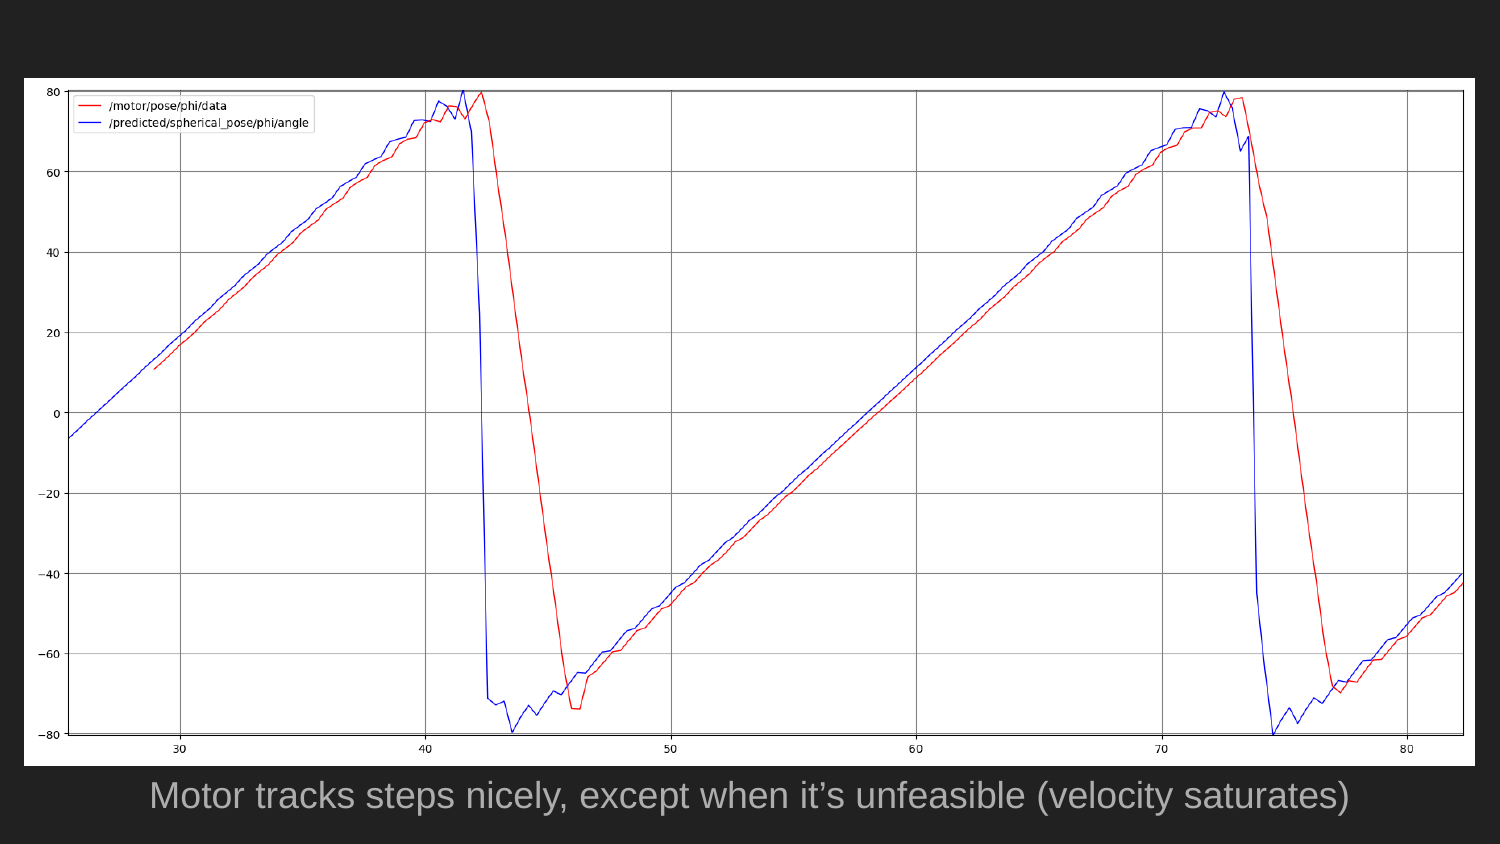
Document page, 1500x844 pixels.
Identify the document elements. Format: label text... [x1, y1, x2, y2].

text_box Motor tracks steps nicely, except when it’s unfeasible (velocity saturates) [118, 756, 1382, 816]
picture [24, 78, 1475, 766]
